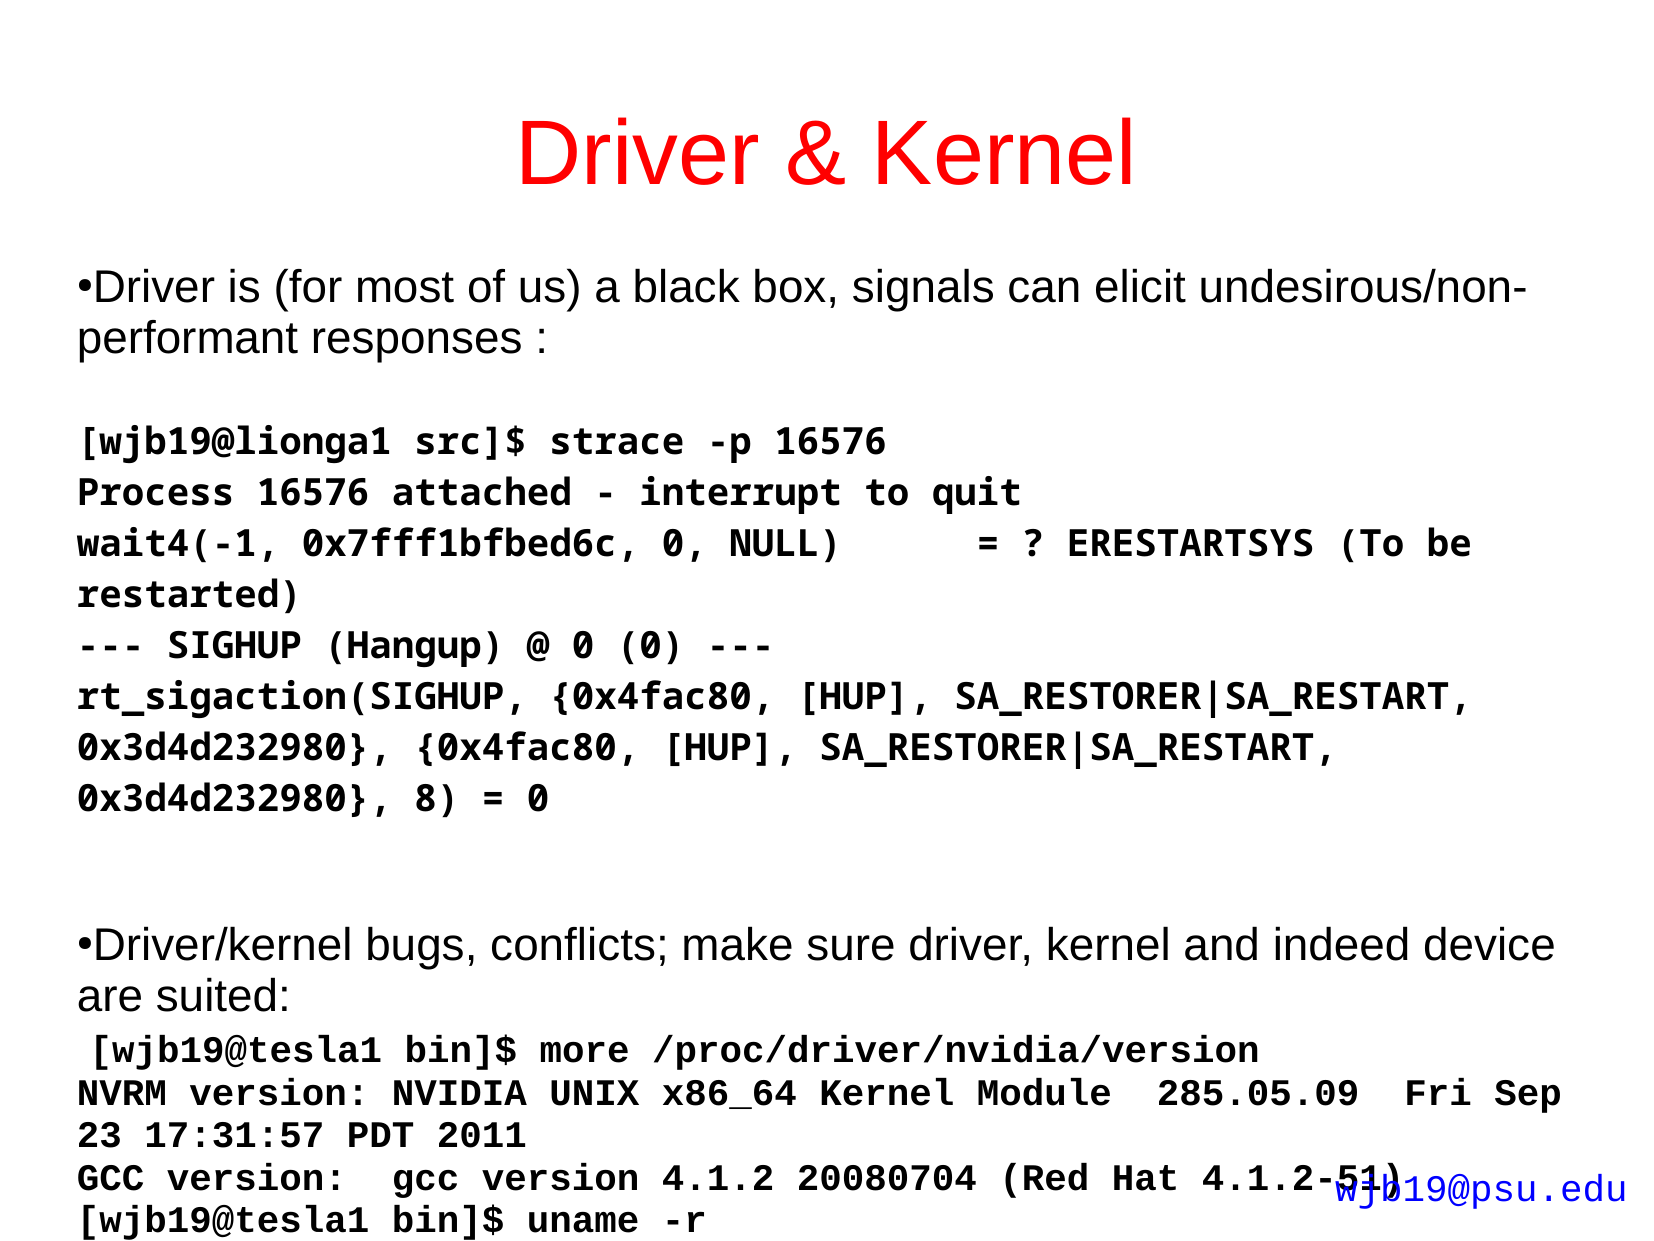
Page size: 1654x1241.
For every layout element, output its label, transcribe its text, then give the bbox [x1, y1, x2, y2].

subtitle Driver is (for most of us) a black box, signals can elicit undesirous/non-performant responses : [wjb19@lionga1 src]$ strace -p 16576 Process 16576 attached - interrupt to quit wait4(-1, 0x7fff1bfbed6c, 0, NULL) = ? ERESTARTSYS (To be restarted) --- SIGHUP (Hangup) @ 0 (0) --- rt_sigaction(SIGHUP, {0x4fac80, [HUP], SA_RESTORER|SA_RESTART, 0x3d4d232980}, {0x4fac80, [HUP], SA_RESTORER|SA_RESTART, 0x3d4d232980}, 8) = 0 Driver/kernel bugs, conflicts; make sure driver, kernel and indeed device are suited: [wjb19@tesla1 bin]$ more /proc/driver/nvidia/version NVRM version: NVIDIA UNIX x86_64 Kernel Module 285.05.09 Fri Sep 23 17:31:57 PDT 2011 GCC version: gcc version 4.1.2 20080704 (Red Hat 4.1.2-51) [wjb19@tesla1 bin]$ uname -r 2.6.18-274.7.1.el5 [76, 260, 1565, 1241]
text_box wjb19@psu.edu [1320, 1162, 1643, 1220]
title Driver & Kernel [82, 49, 1571, 257]
